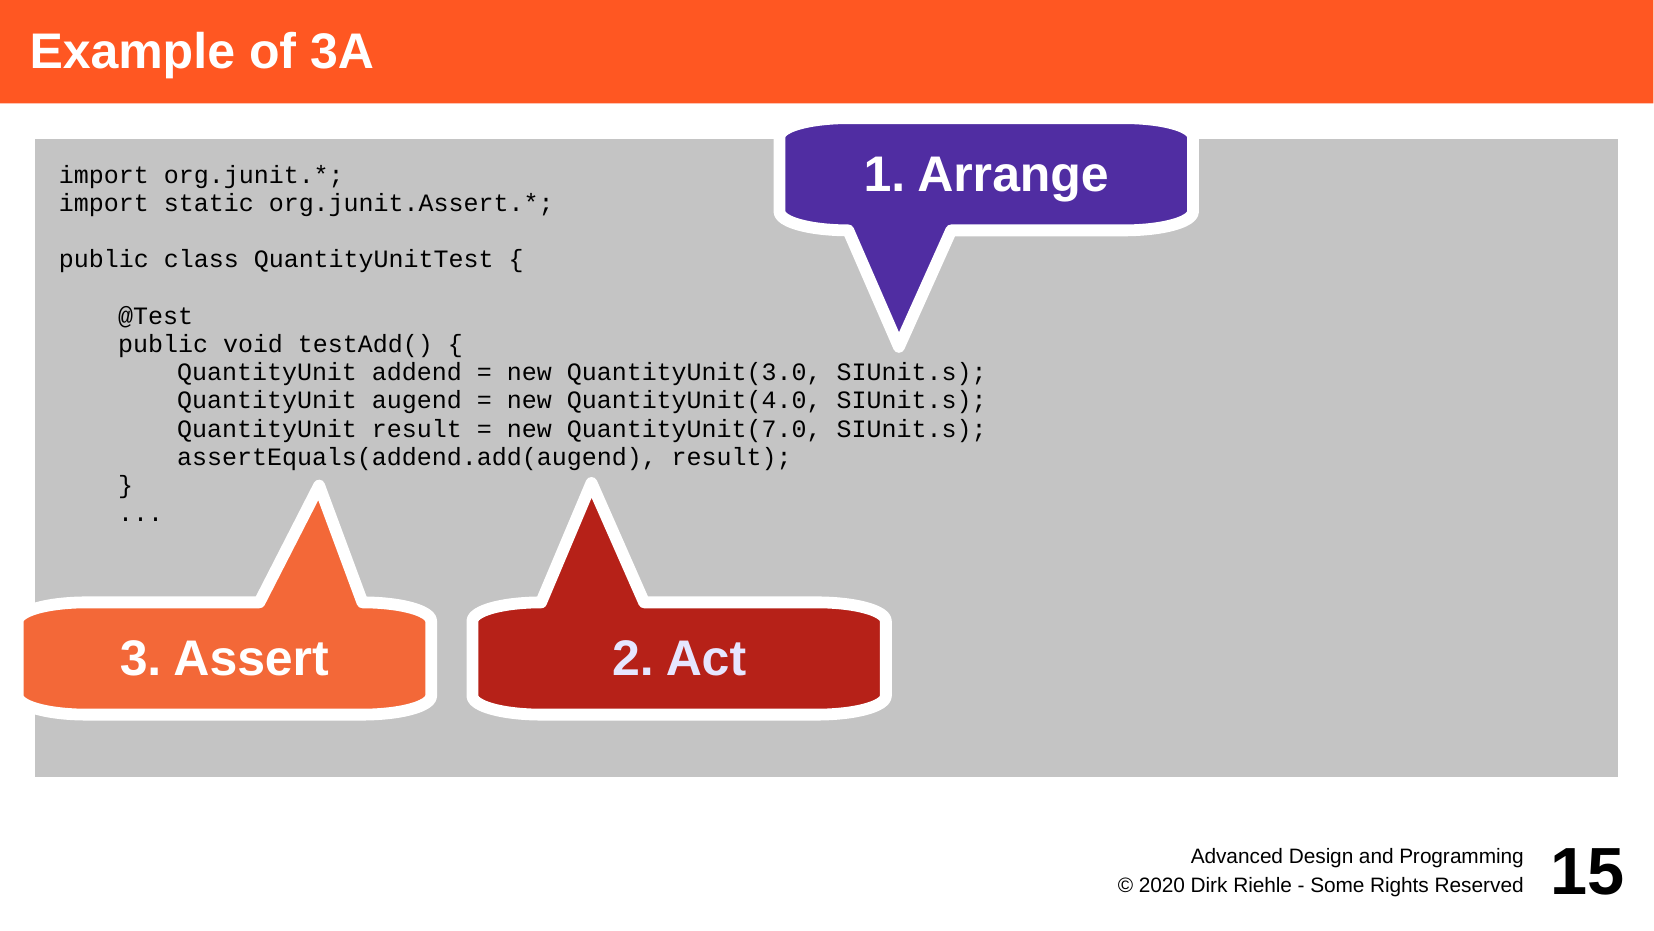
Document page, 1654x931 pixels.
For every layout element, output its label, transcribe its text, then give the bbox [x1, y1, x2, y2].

title Example of 3A [0, 0, 1654, 104]
text_box import org.junit.*; import static org.junit.Assert.*; public class QuantityUnitTest { @Test public void testAdd() { QuantityUnit addend = new QuantityUnit(3.0, SIUnit.s); QuantityUnit augend = new QuantityUnit(4.0, SIUnit.s); QuantityUnit result = new QuantityUnit(7.0, SIUnit.s); assertEquals(addend.add(augend), result); } ... [29, 132, 1625, 783]
text_box 2. Act [472, 482, 886, 715]
text_box 1. Arrange [779, 118, 1193, 347]
text_box 3. Assert [17, 485, 432, 715]
